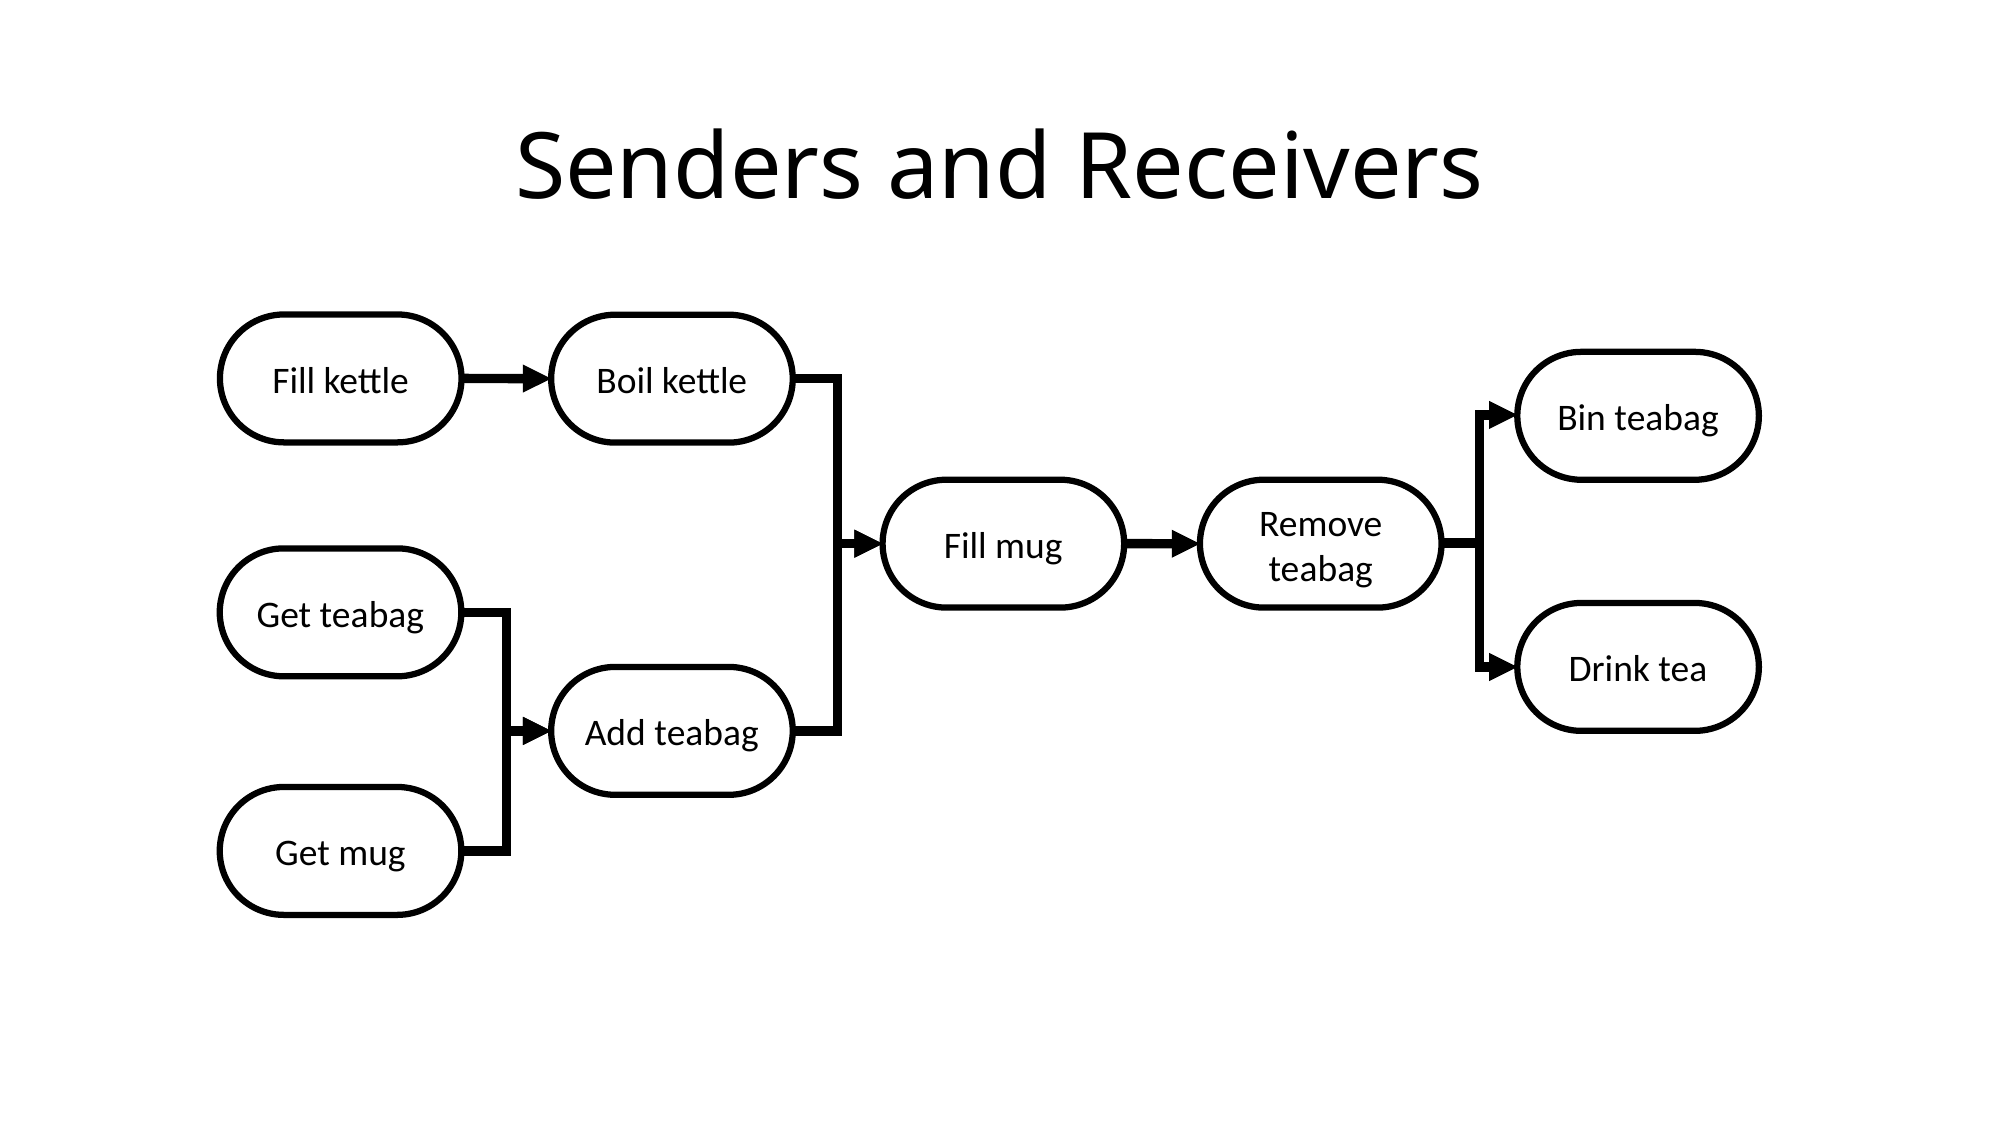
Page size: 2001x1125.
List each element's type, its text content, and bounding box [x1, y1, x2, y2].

text_box Get teabag [219, 548, 462, 677]
text_box Add teabag [551, 666, 793, 795]
text_box Remove teabag [1199, 479, 1442, 608]
title Senders and Receivers [137, 59, 1863, 278]
text_box Fill mug [882, 479, 1124, 608]
text_box Drink tea [1517, 602, 1759, 731]
text_box Get mug [219, 786, 462, 915]
text_box Fill kettle [219, 314, 462, 443]
text_box Bin teabag [1517, 351, 1759, 480]
text_box Boil kettle [551, 314, 793, 443]
